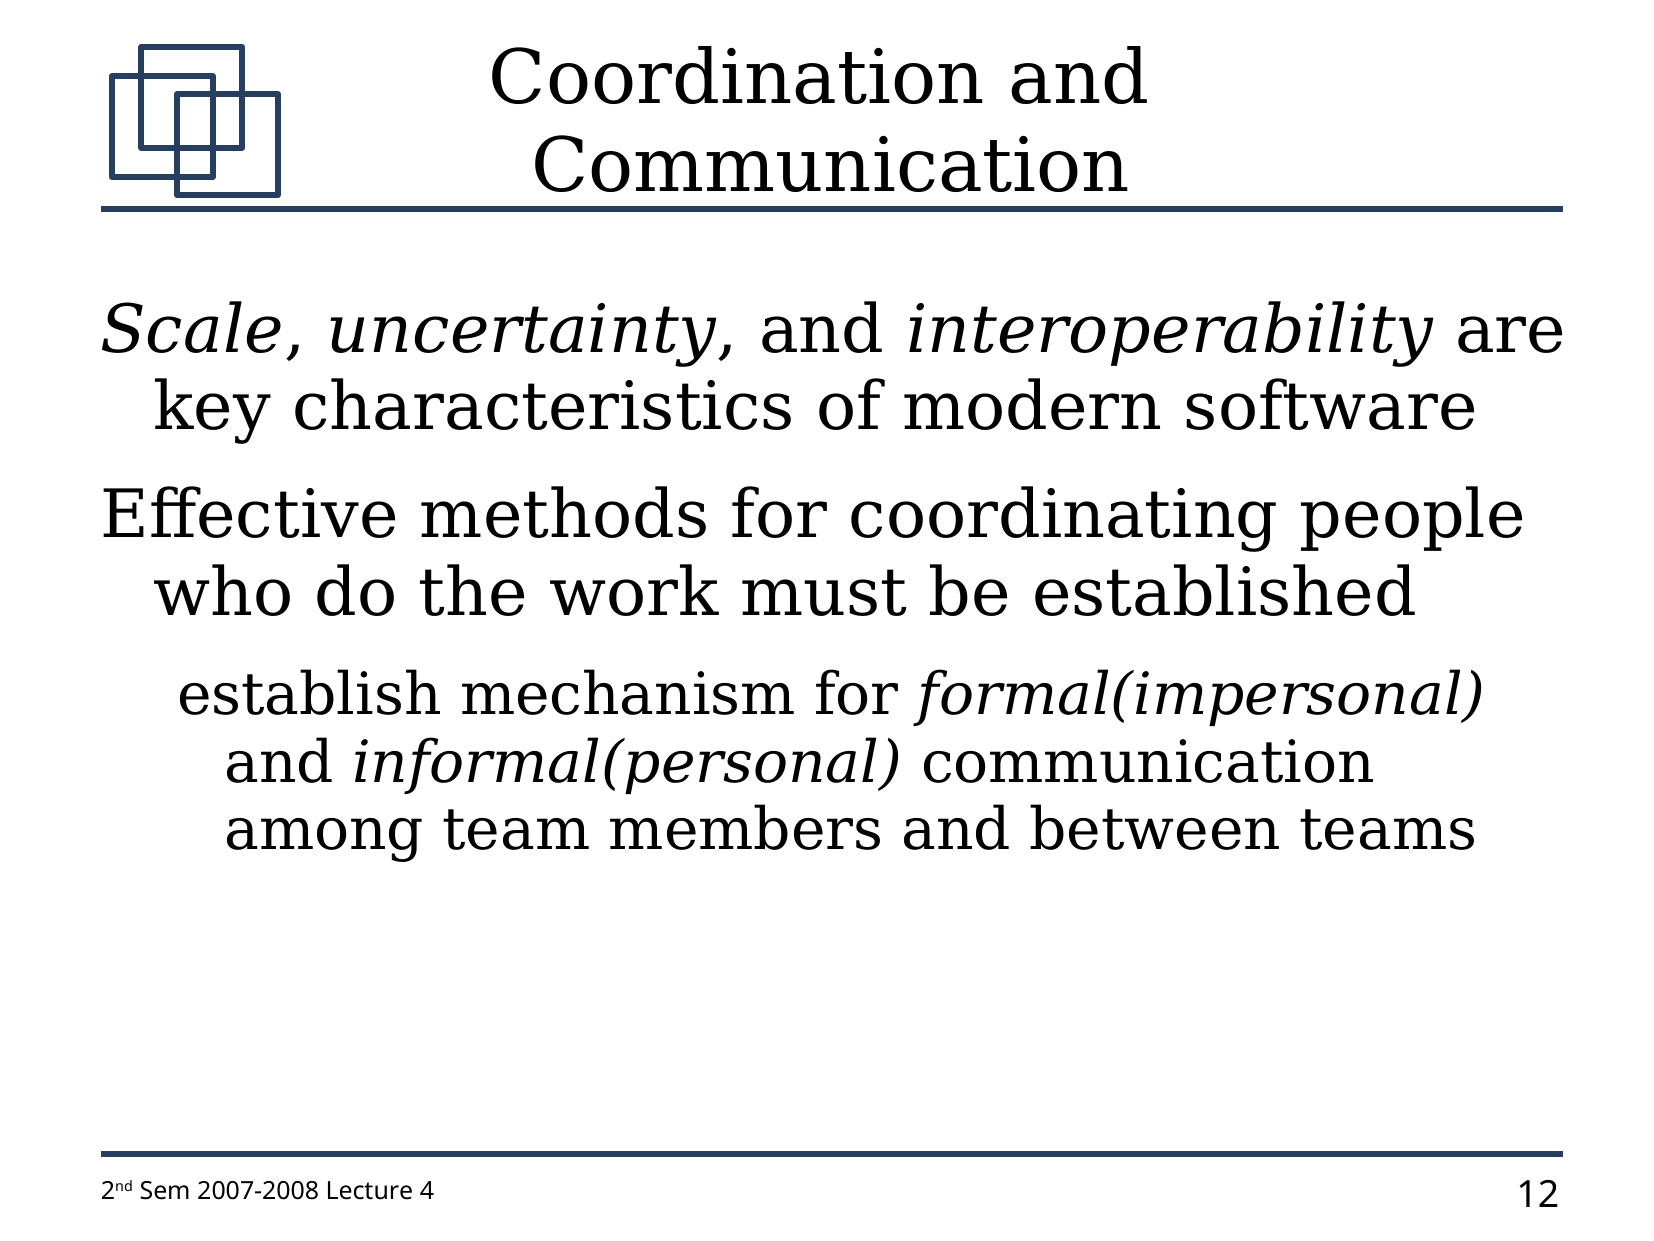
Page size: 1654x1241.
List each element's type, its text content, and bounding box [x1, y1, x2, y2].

list Scale, uncertainty, and interoperability are key characteristics of modern software Effective methods for coordinating people who do the work must be established establish mechanism for formal(impersonal) and informal(personal) communication among team members and between teams [82, 290, 1571, 1109]
title Coordination and Communication [86, 17, 1576, 226]
